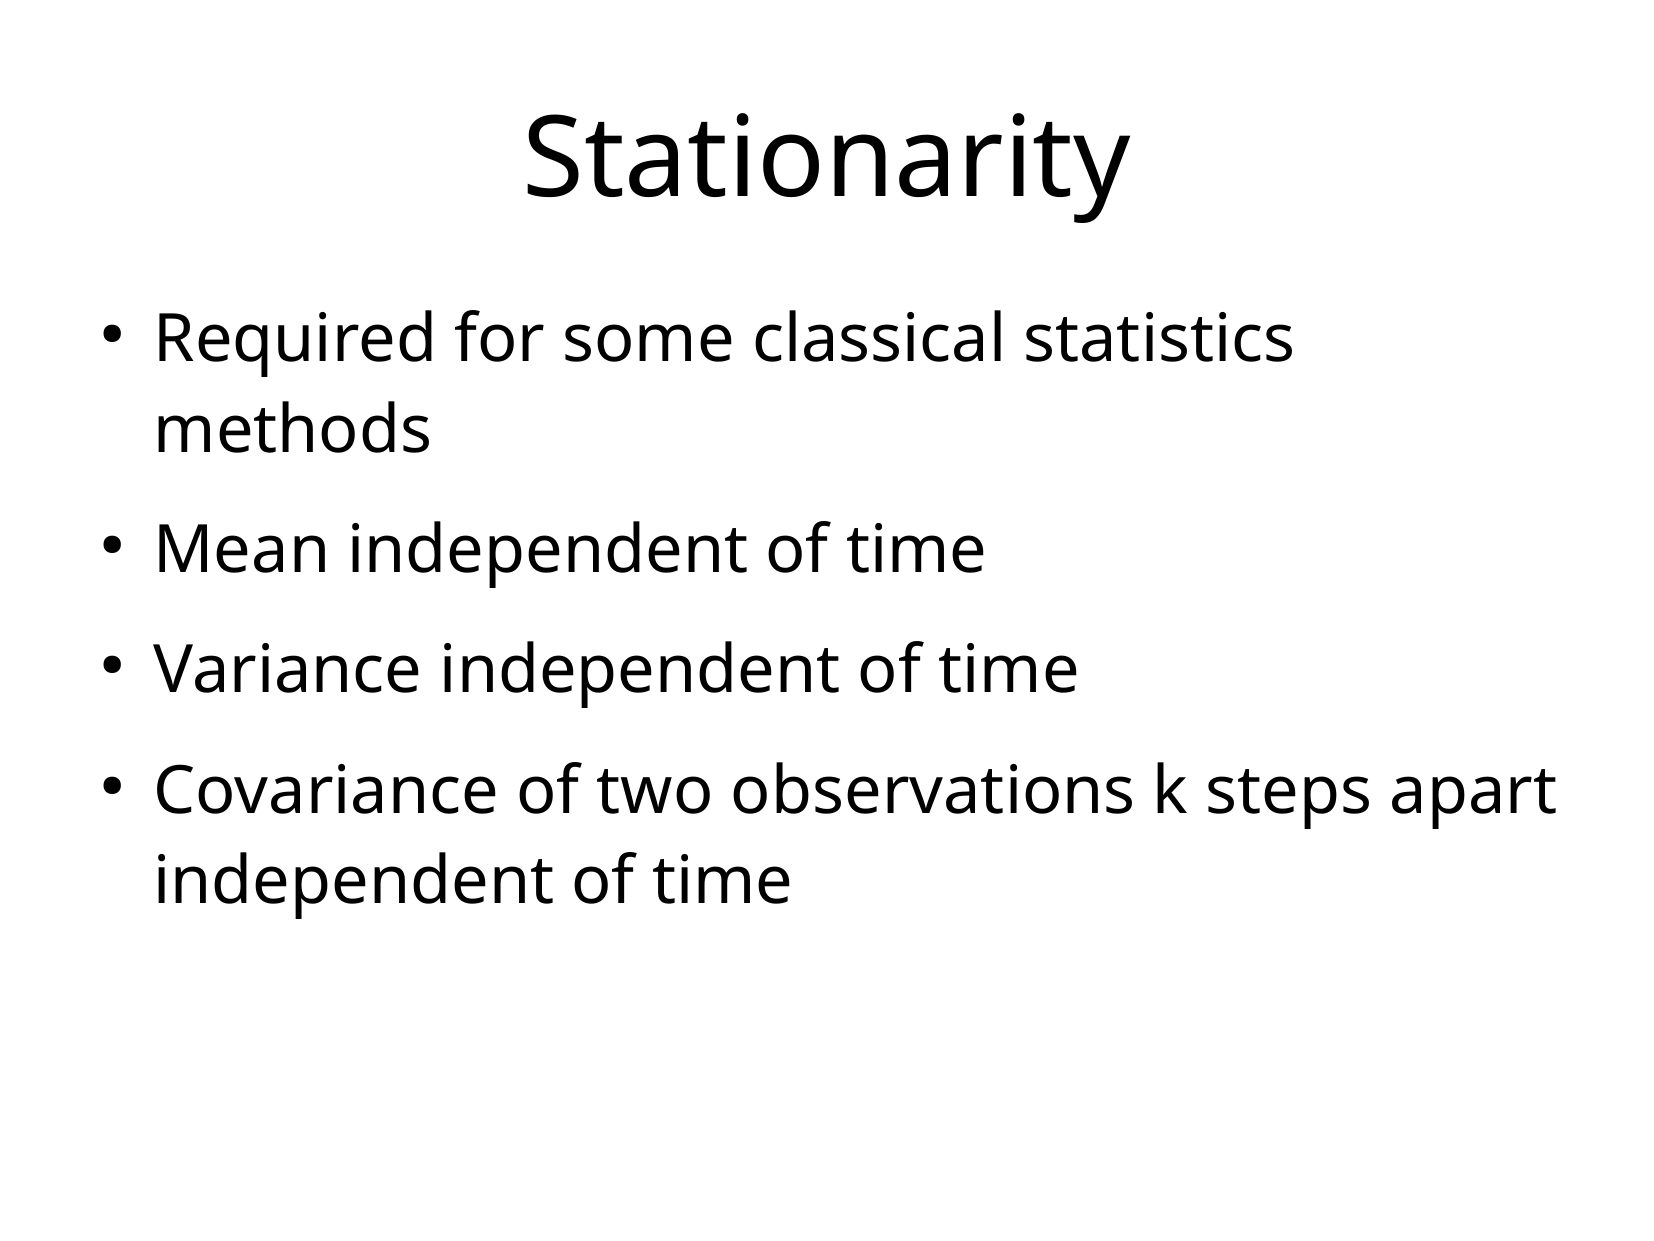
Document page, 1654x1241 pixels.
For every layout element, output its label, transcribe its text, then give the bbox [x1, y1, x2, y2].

title Stationarity [82, 49, 1571, 257]
list Required for some classical statistics methods Mean independent of time Variance independent of time Covariance of two observations k steps apart independent of time [82, 290, 1571, 1010]
